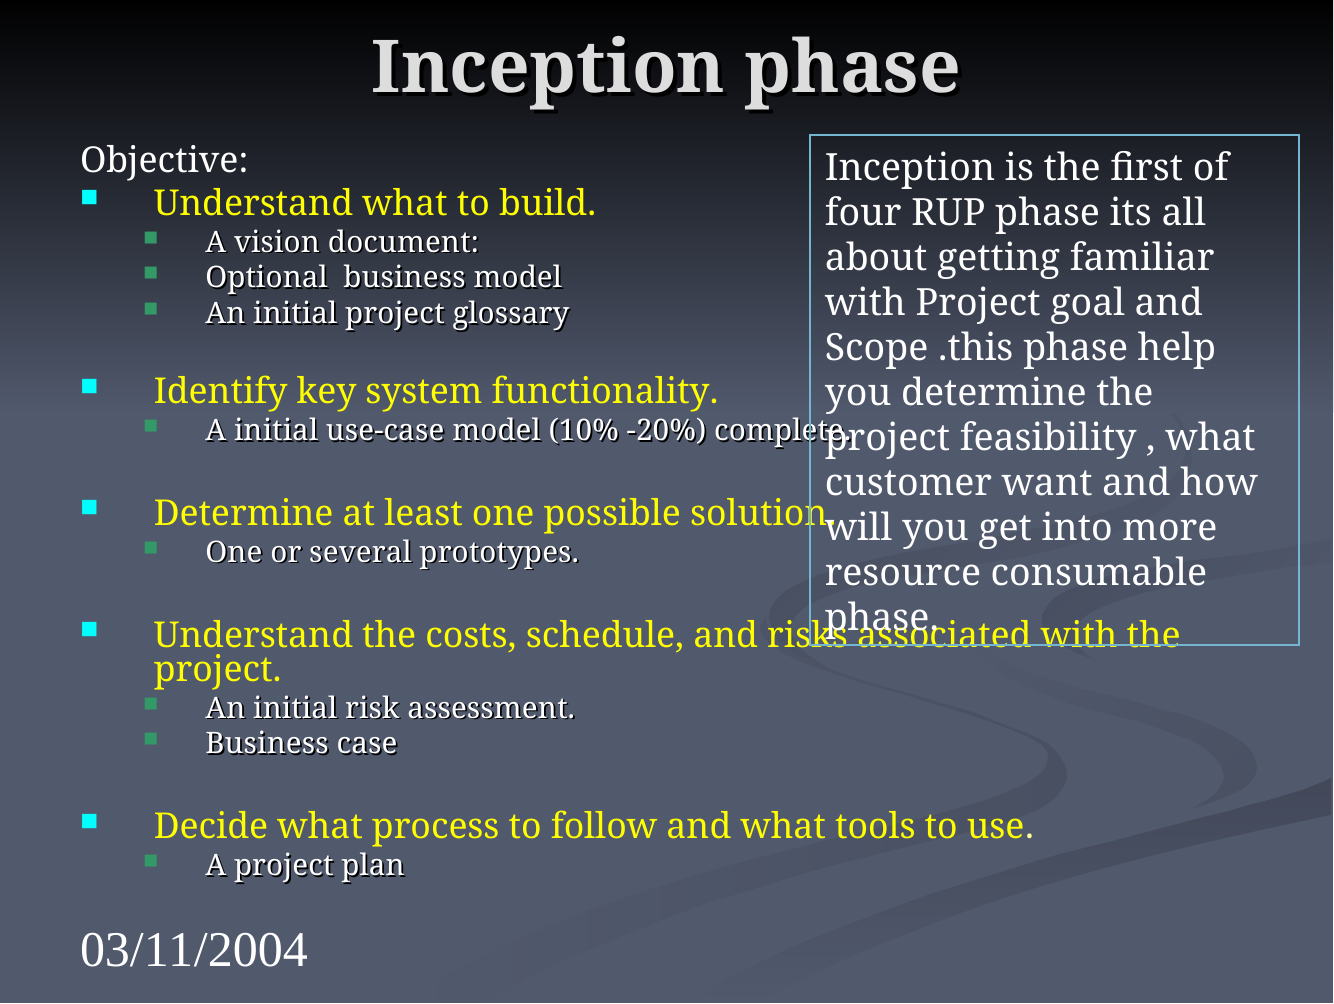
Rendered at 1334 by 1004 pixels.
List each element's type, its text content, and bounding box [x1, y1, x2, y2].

title Inception phase [66, 12, 1267, 114]
text_box Inception is the first of four RUP phase its all about getting familiar with Project goal and Scope .this phase help you determine the project feasibility , what customer want and how will you get into more resource consumable phase. [809, 135, 1300, 646]
list Objective: Understand what to build. A vision document: Optional business model An initial project glossary Identify key system functionality. A initial use-case model (10% -20%) complete. Determine at least one possible solution. One or several prototypes. Understand the costs, schedule, and risks associated with the project. An initial risk assessment. Business case Decide what process to follow and what tools to use. A project plan [66, 138, 1267, 895]
